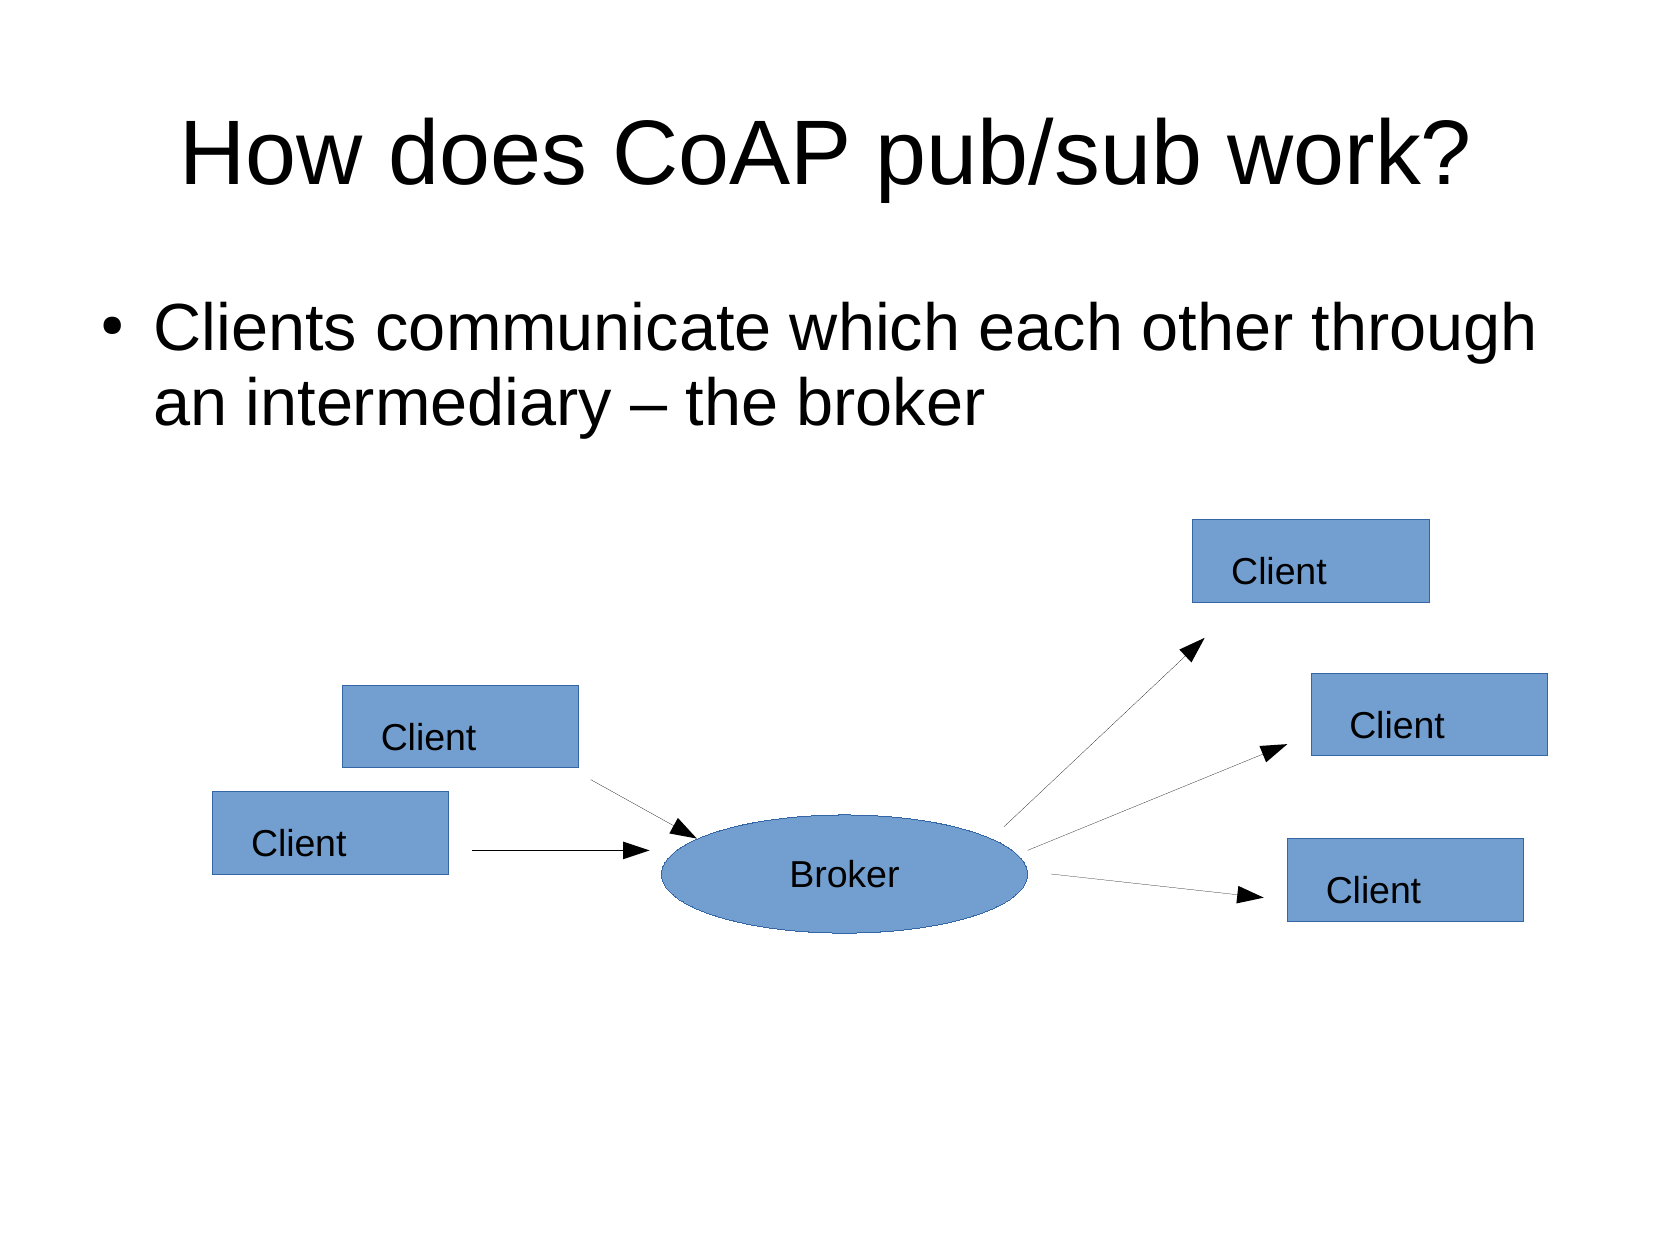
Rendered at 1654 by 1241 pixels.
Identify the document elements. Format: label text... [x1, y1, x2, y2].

text_box [1192, 519, 1430, 603]
text_box Client [1311, 862, 1437, 920]
text_box [342, 685, 579, 768]
text_box [1287, 838, 1524, 922]
title How does CoAP pub/sub work? [82, 49, 1571, 257]
text_box Client [1334, 696, 1460, 754]
text_box Client [366, 708, 492, 766]
text_box Client [236, 814, 362, 872]
text_box Broker [661, 814, 1028, 934]
list Clients communicate which each other through an intermediary – the broker [82, 290, 1571, 461]
text_box [1311, 673, 1548, 756]
text_box Client [1216, 543, 1342, 601]
text_box [212, 791, 449, 875]
